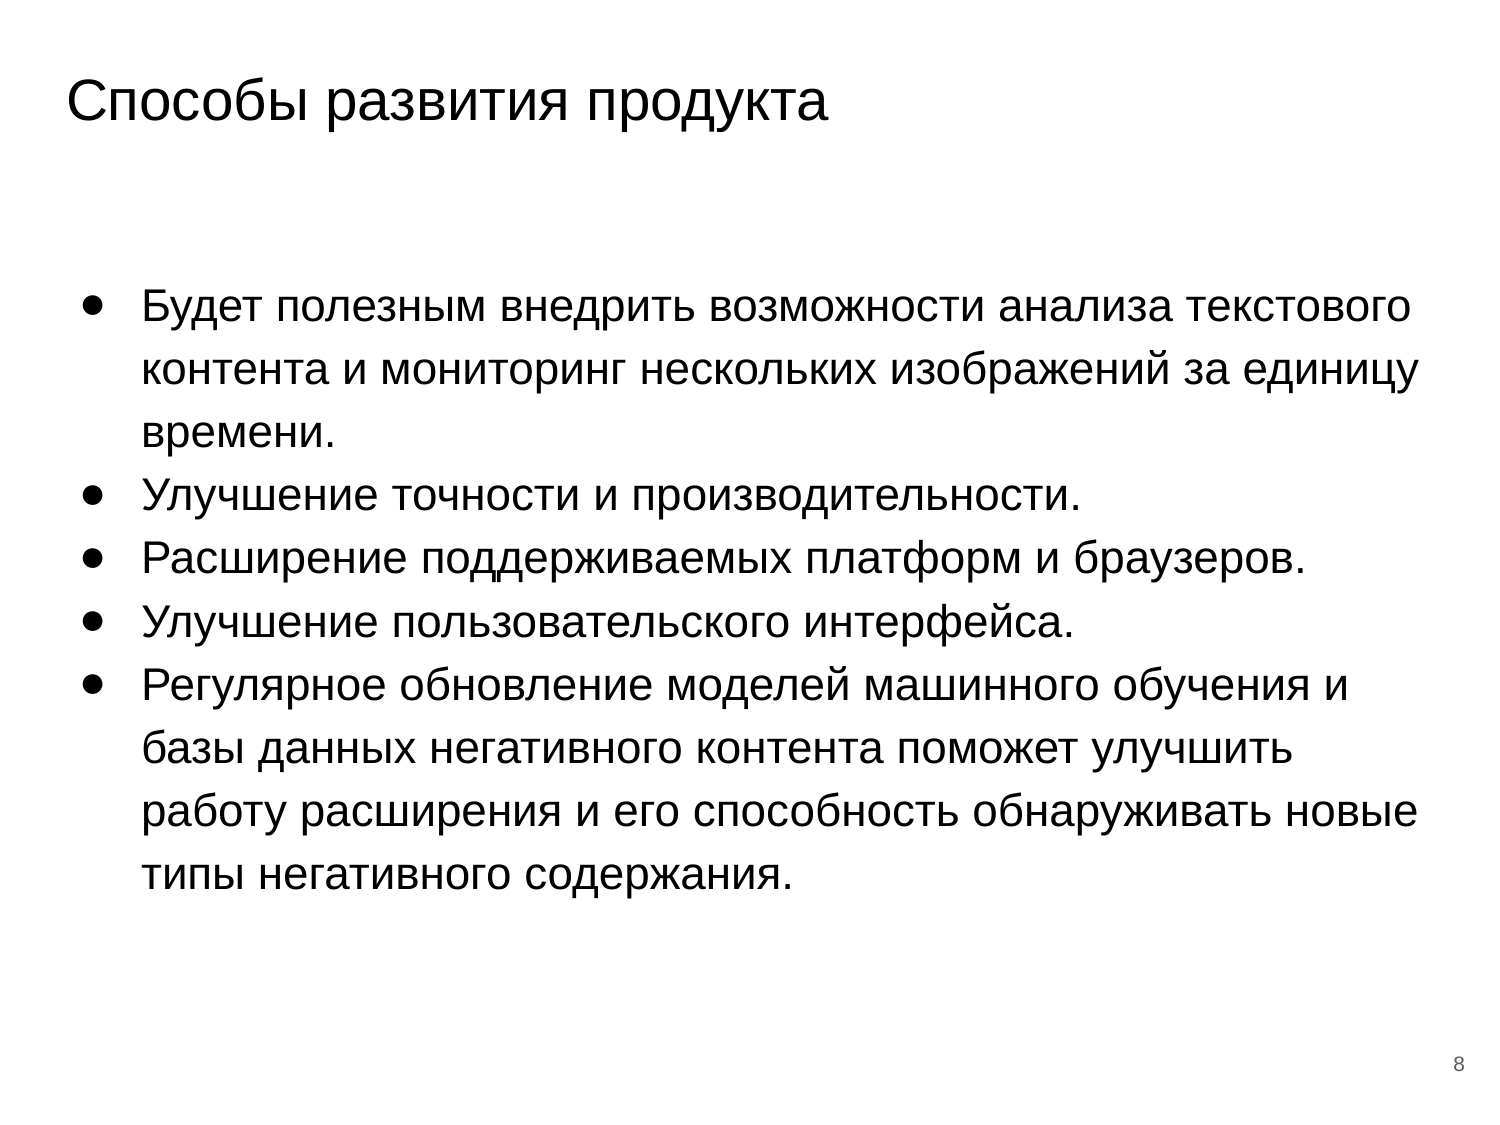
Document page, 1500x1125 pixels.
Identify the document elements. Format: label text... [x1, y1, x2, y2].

slide_number <номер> [1389, 1019, 1480, 1106]
list Будет полезным внедрить возможности анализа текстового контента и мониторинг нескольких изображений за единицу времени. Улучшение точности и производительности. Расширение поддерживаемых платформ и браузеров. Улучшение пользовательского интерфейса. Регулярное обновление моделей машинного обучения и базы данных негативного контента поможет улучшить работу расширения и его способность обнаруживать новые типы негативного содержания. [51, 252, 1449, 1000]
title Способы развития продукта [51, 47, 1449, 173]
